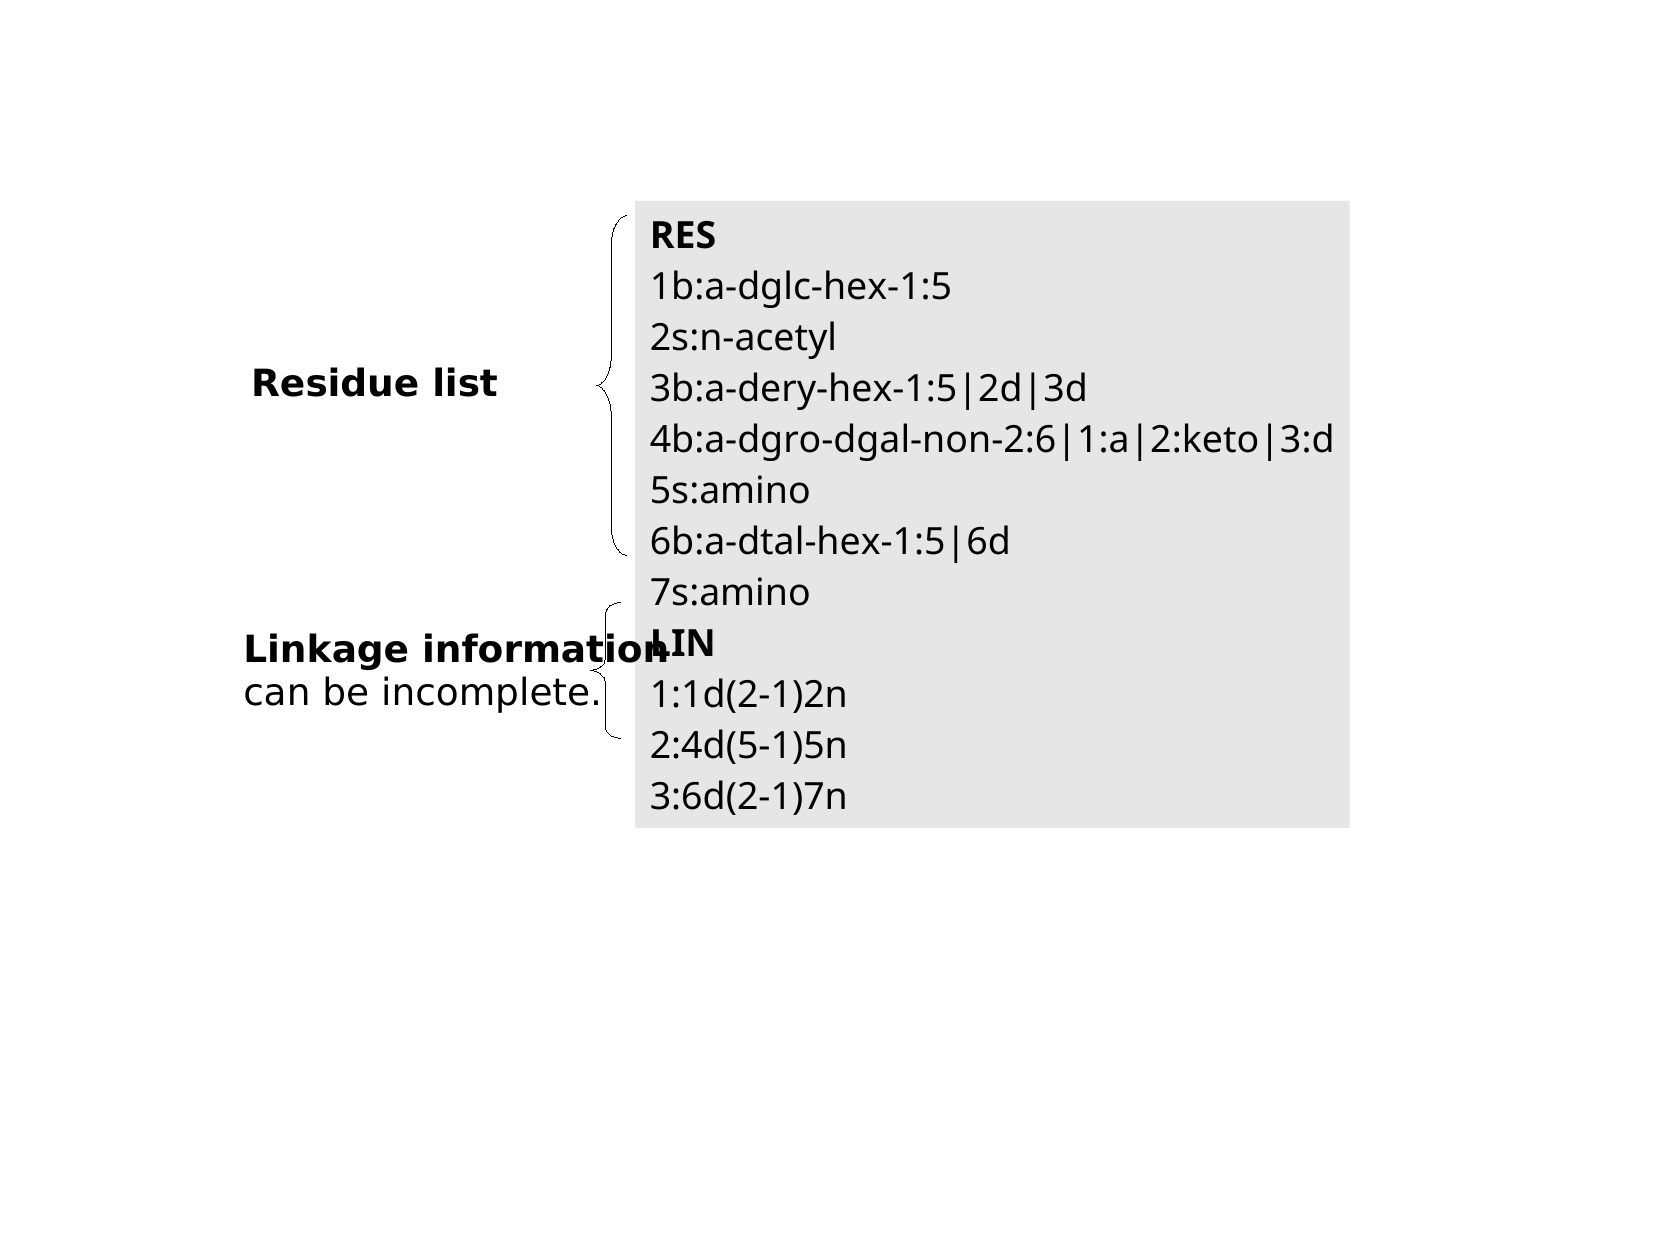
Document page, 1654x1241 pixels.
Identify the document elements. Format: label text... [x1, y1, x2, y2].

text_box Linkage information can be incomplete. [228, 620, 591, 718]
text_box RES 1b:a-dglc-hex-1:5 2s:n-acetyl 3b:a-dery-hex-1:5|2d|3d 4b:a-dgro-dgal-non-2:6|1:a|2:keto|3:d 5s:amino 6b:a-dtal-hex-1:5|6d 7s:amino LIN 1:1d(2-1)2n 2:4d(5-1)5n 3:6d(2-1)7n [635, 200, 1312, 759]
text_box Residue list [236, 354, 451, 411]
